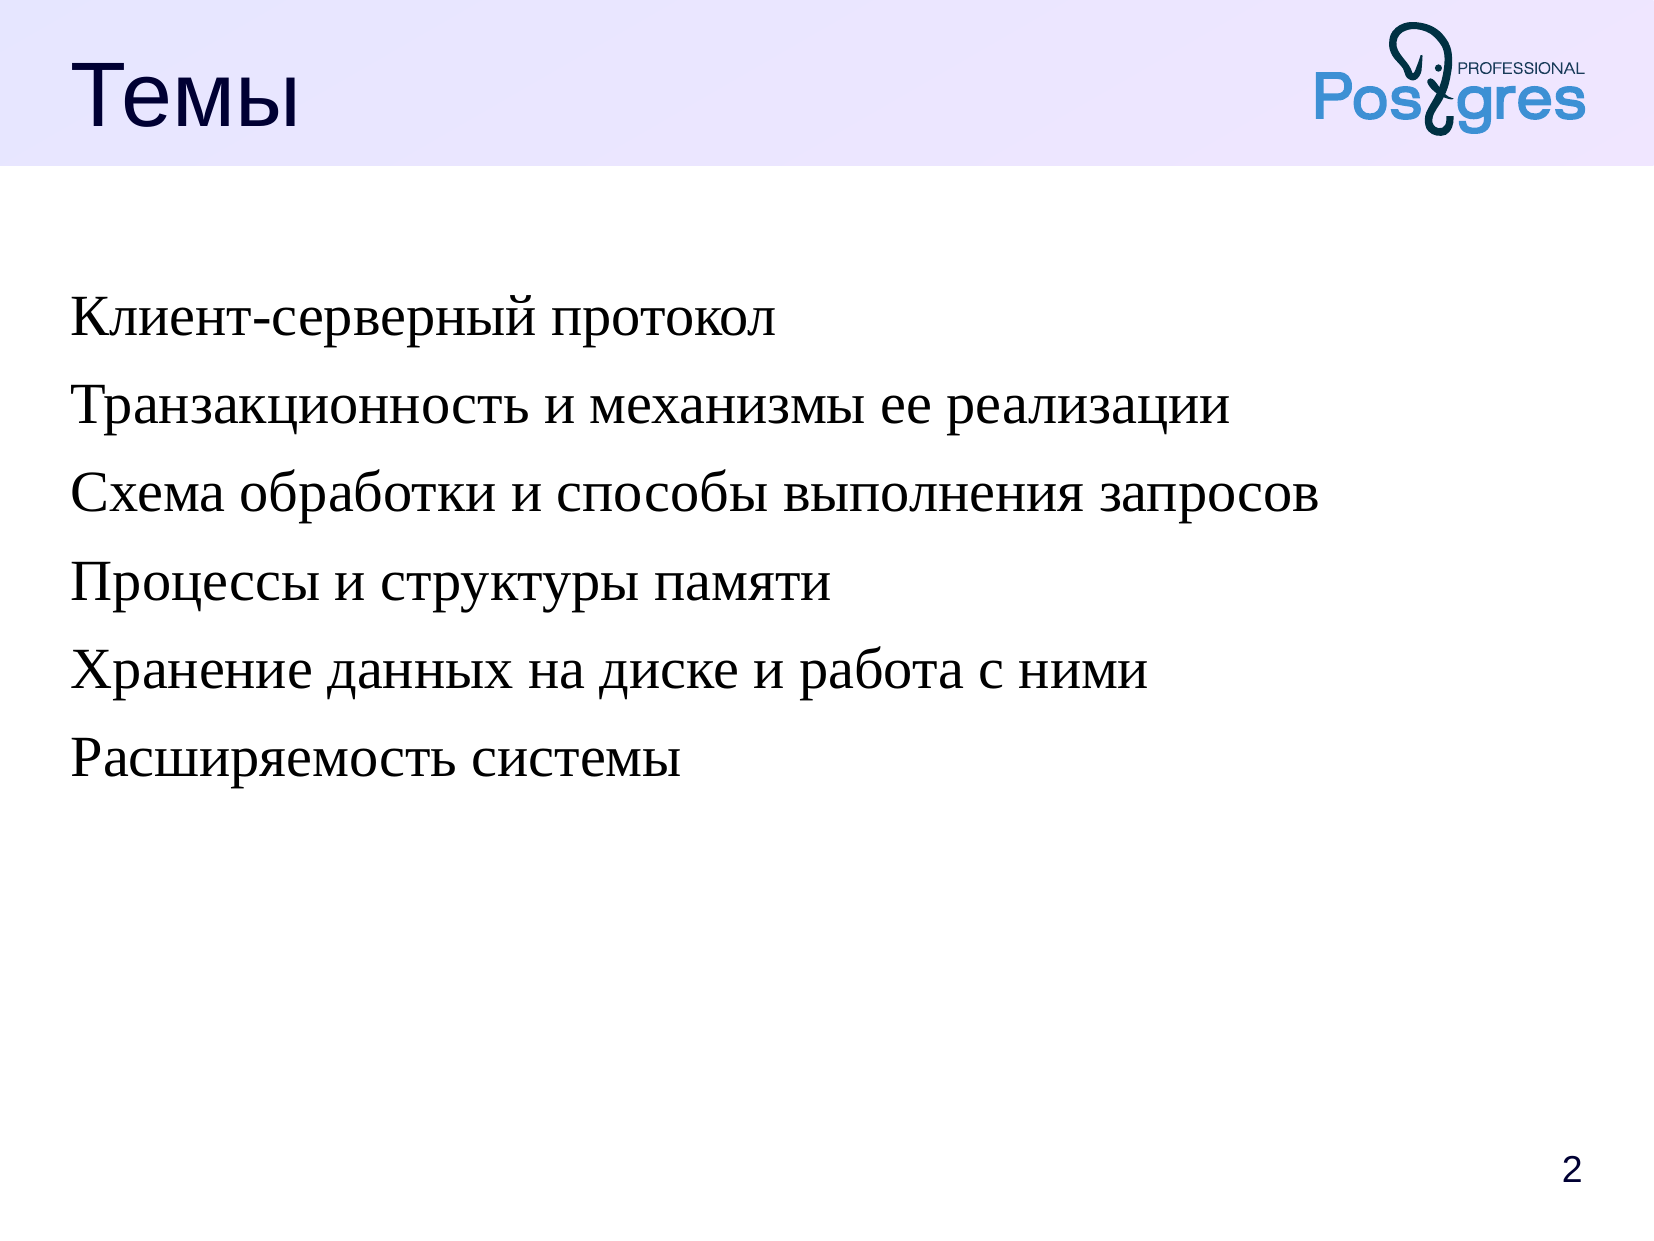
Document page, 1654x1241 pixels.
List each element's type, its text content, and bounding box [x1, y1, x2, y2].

title Темы [70, 43, 1241, 147]
list Клиент-серверный протокол Транзакционность и механизмы ее реализации Схема обработки и способы выполнения запросов Процессы и структуры памяти Хранение данных на диске и работа с ними Расширяемость системы [70, 283, 1583, 1141]
